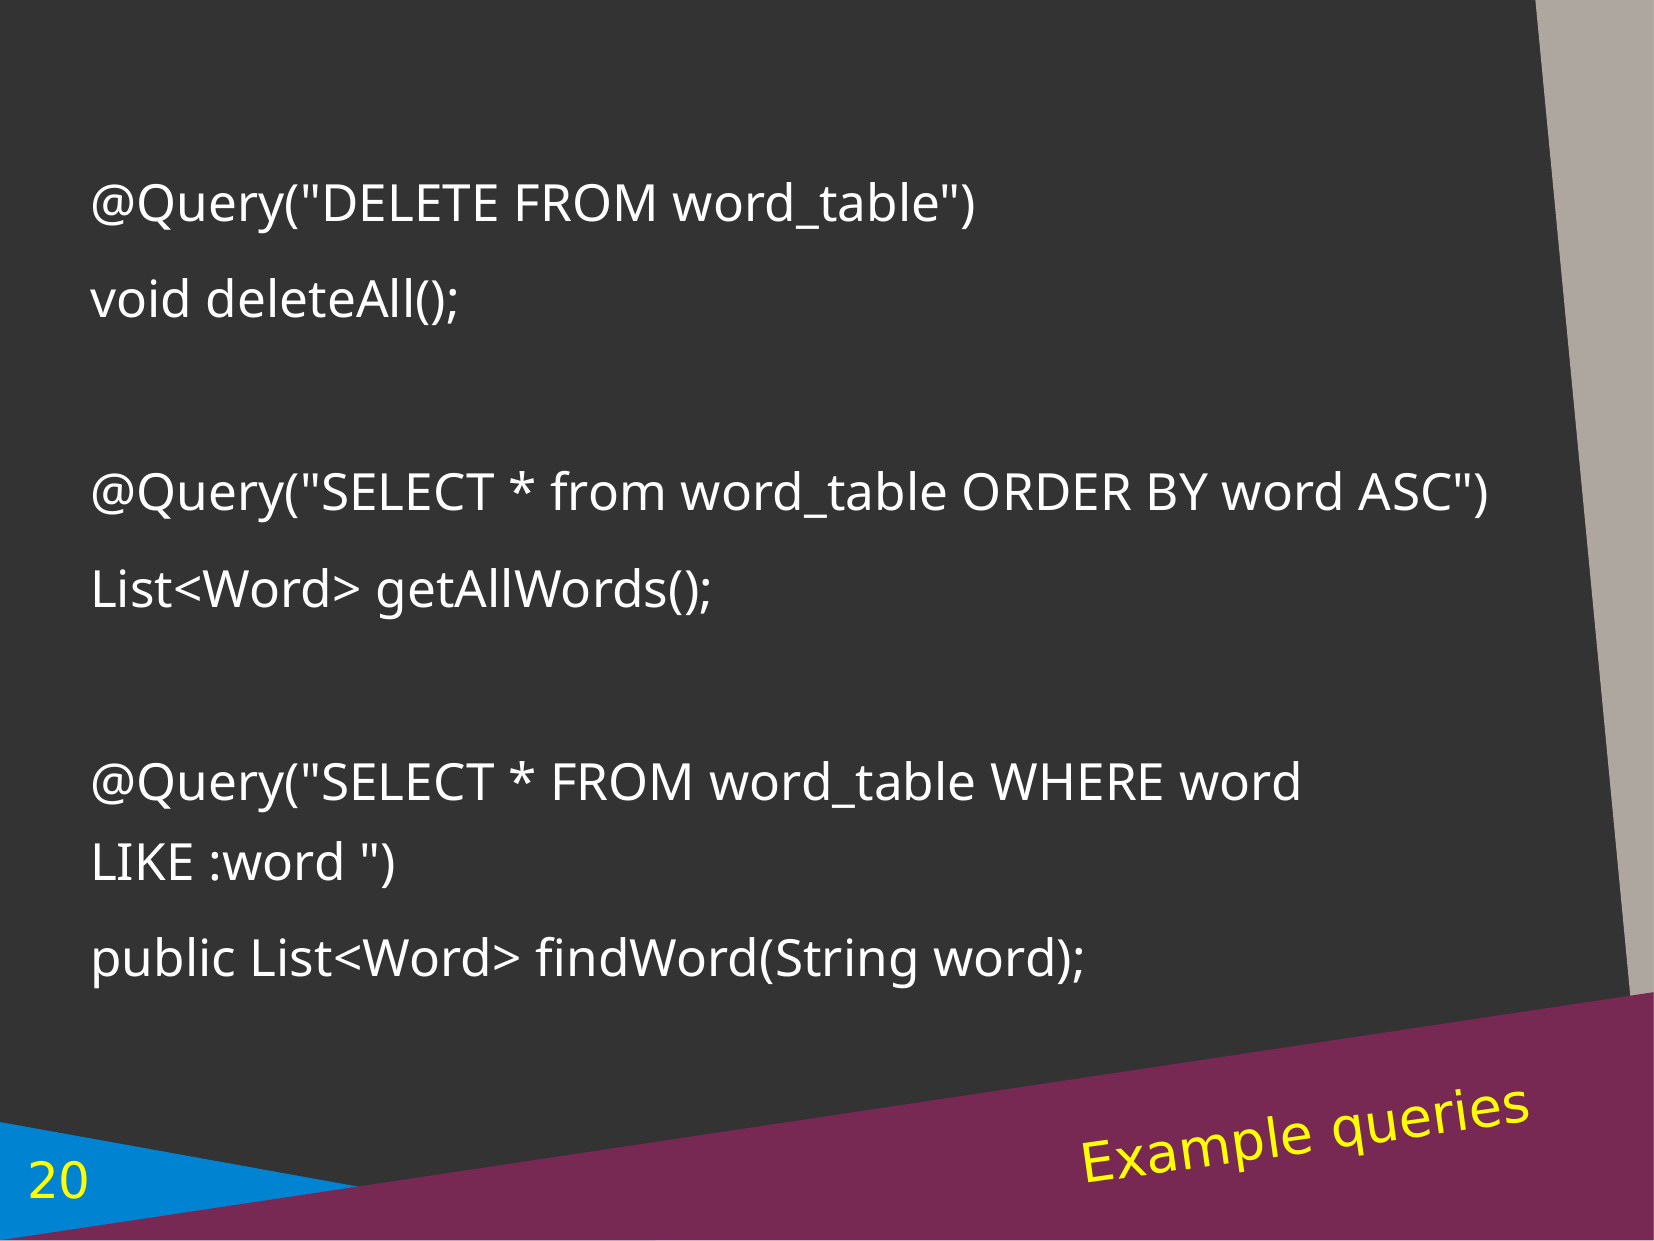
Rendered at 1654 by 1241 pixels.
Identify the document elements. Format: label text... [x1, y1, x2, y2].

list @Query("DELETE FROM word_table") void deleteAll(); @Query("SELECT * from word_table ORDER BY word ASC") List<Word> getAllWords(); @Query("SELECT * FROM word_table WHERE word LIKE :word ") public List<Word> findWord(String word); [35, 59, 1524, 993]
title Example queries [956, 995, 1654, 1241]
